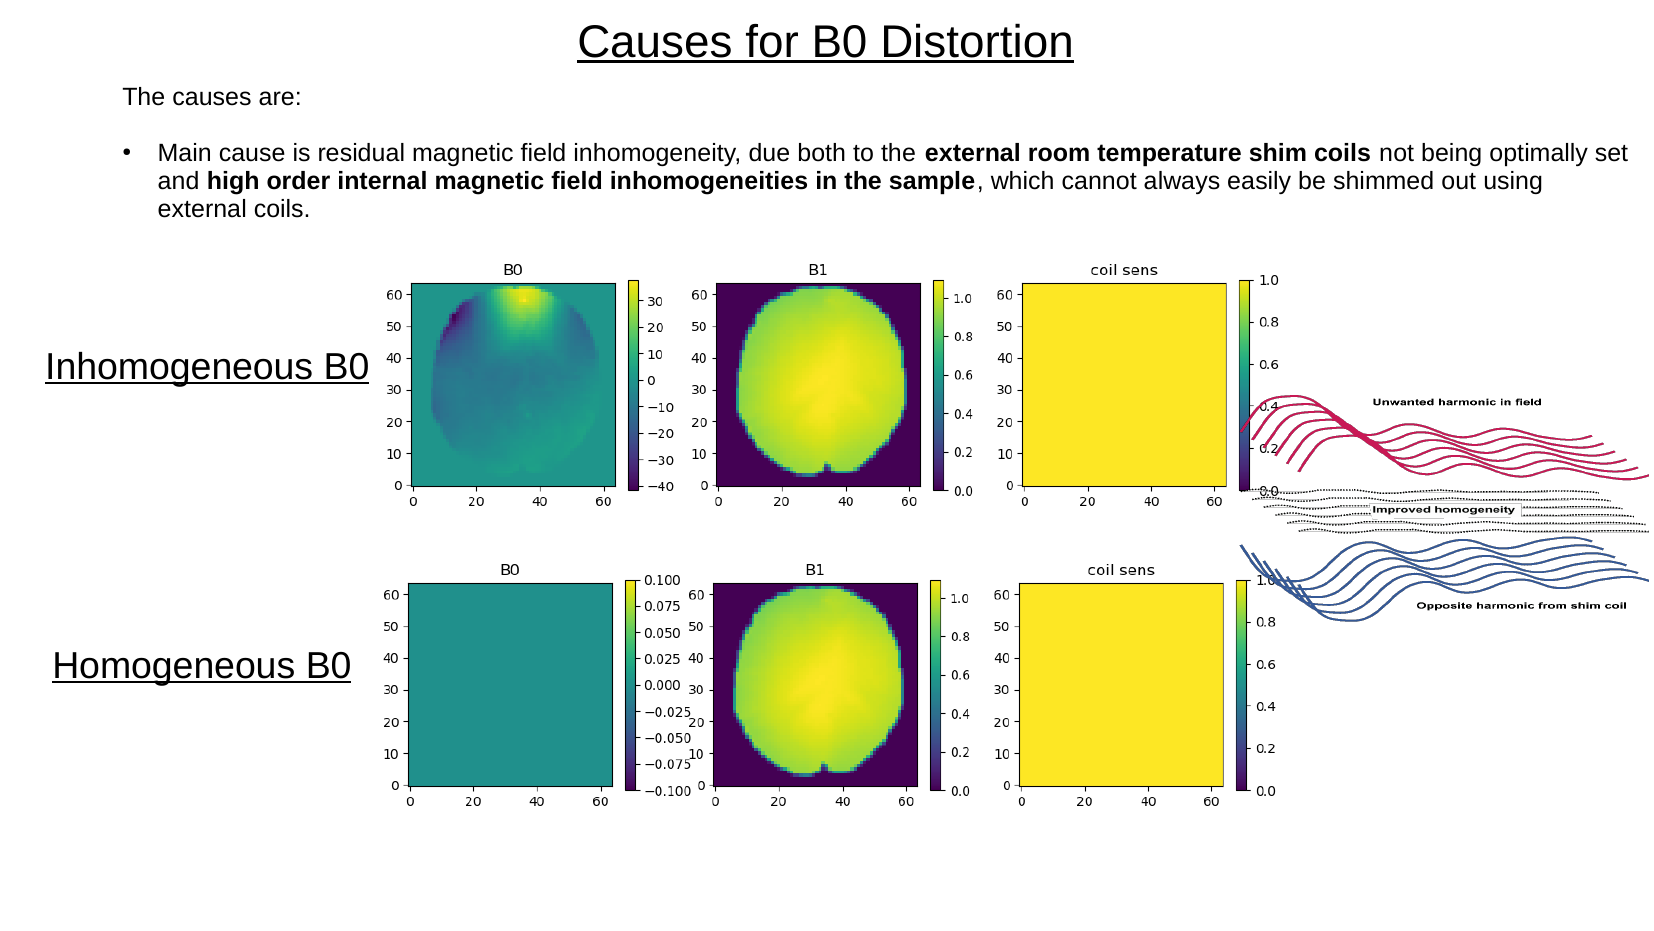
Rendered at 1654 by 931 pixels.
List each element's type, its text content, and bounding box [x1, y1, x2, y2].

text_box Causes for B0 Distortion [562, 8, 1090, 75]
picture [337, 262, 1649, 825]
text_box Inhomogeneous B0 [30, 338, 406, 438]
text_box Homogeneous B0 [37, 637, 376, 737]
text_box The causes are: Main cause is residual magnetic field inhomogeneity, due both to the external room temperature shim coils not being optimally set and high order internal magnetic field inhomogeneities in the sample, which cannot always easily be shimmed out using external coils. [107, 75, 1651, 230]
